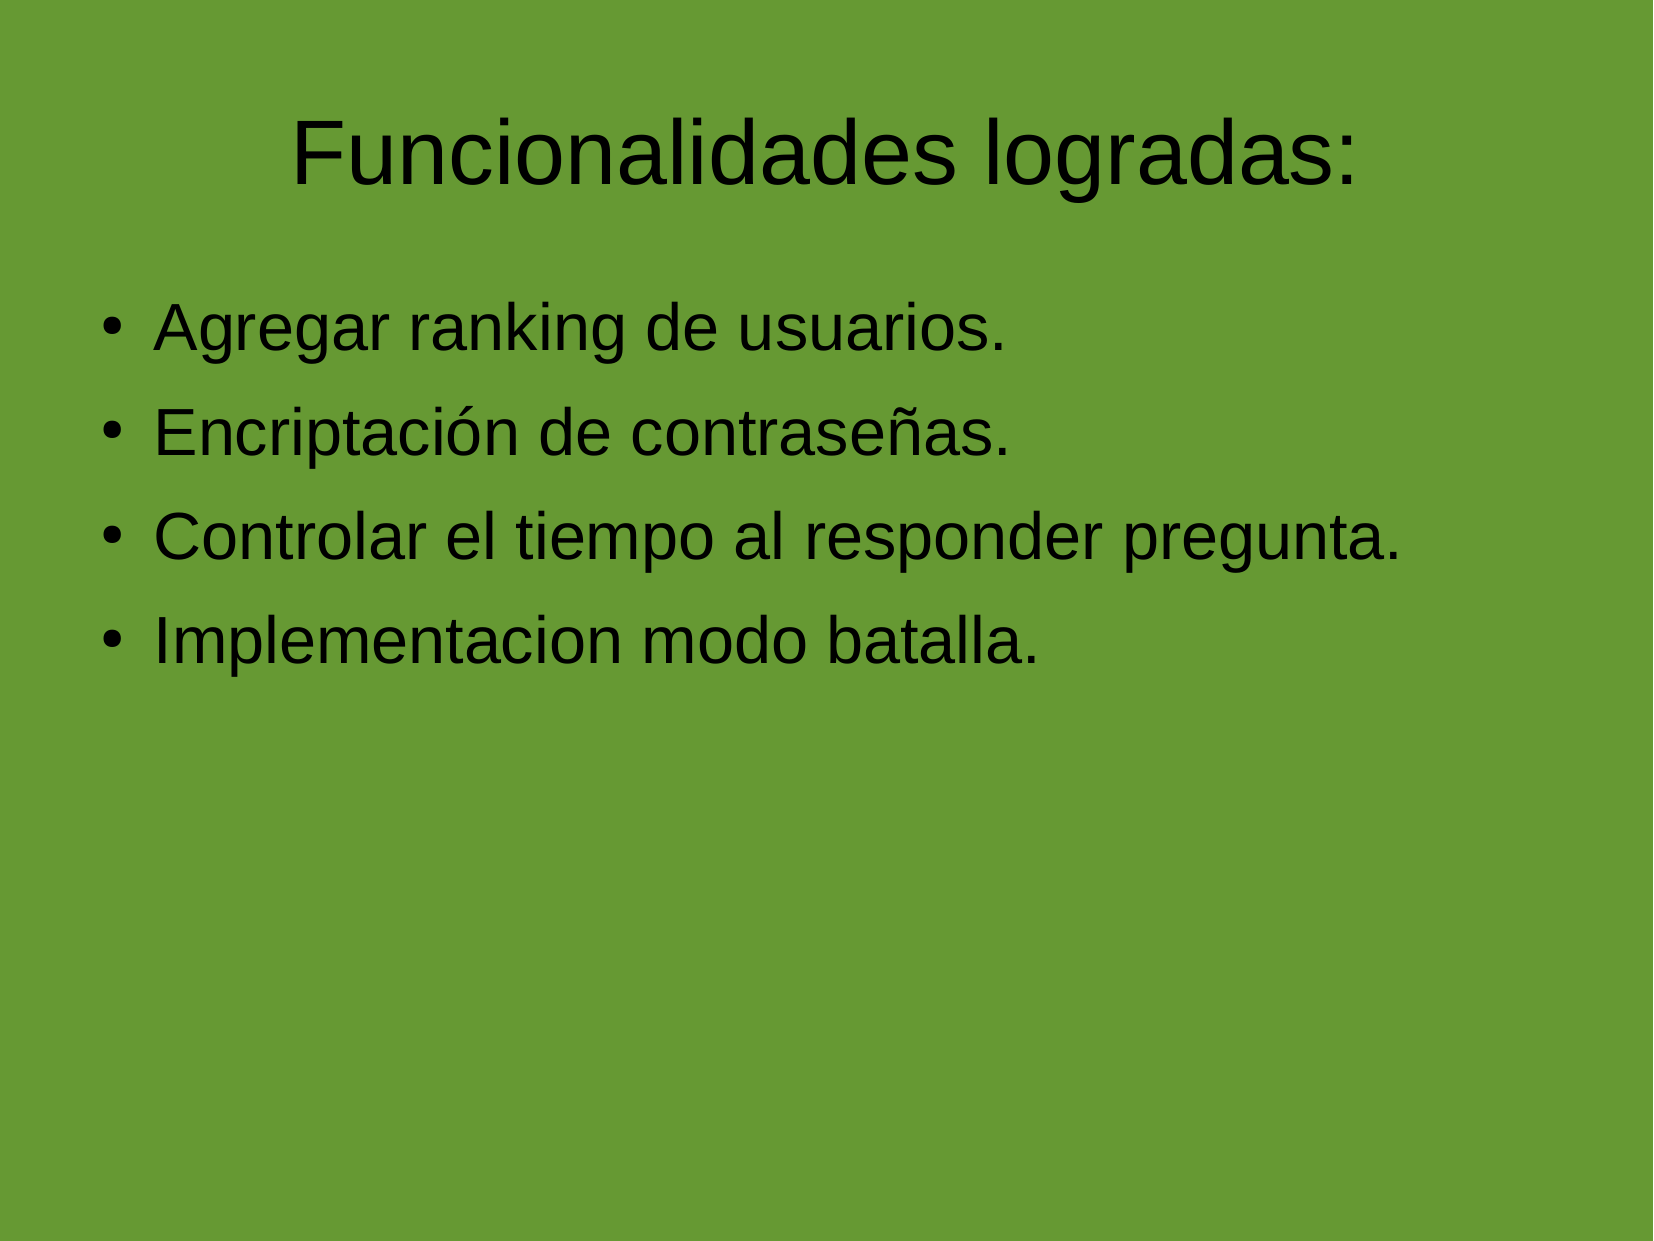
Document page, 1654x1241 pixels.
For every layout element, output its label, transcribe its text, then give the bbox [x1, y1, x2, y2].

title Funcionalidades logradas: [82, 49, 1571, 257]
list Agregar ranking de usuarios. Encriptación de contraseñas. Controlar el tiempo al responder pregunta. Implementacion modo batalla. [82, 290, 1571, 1010]
